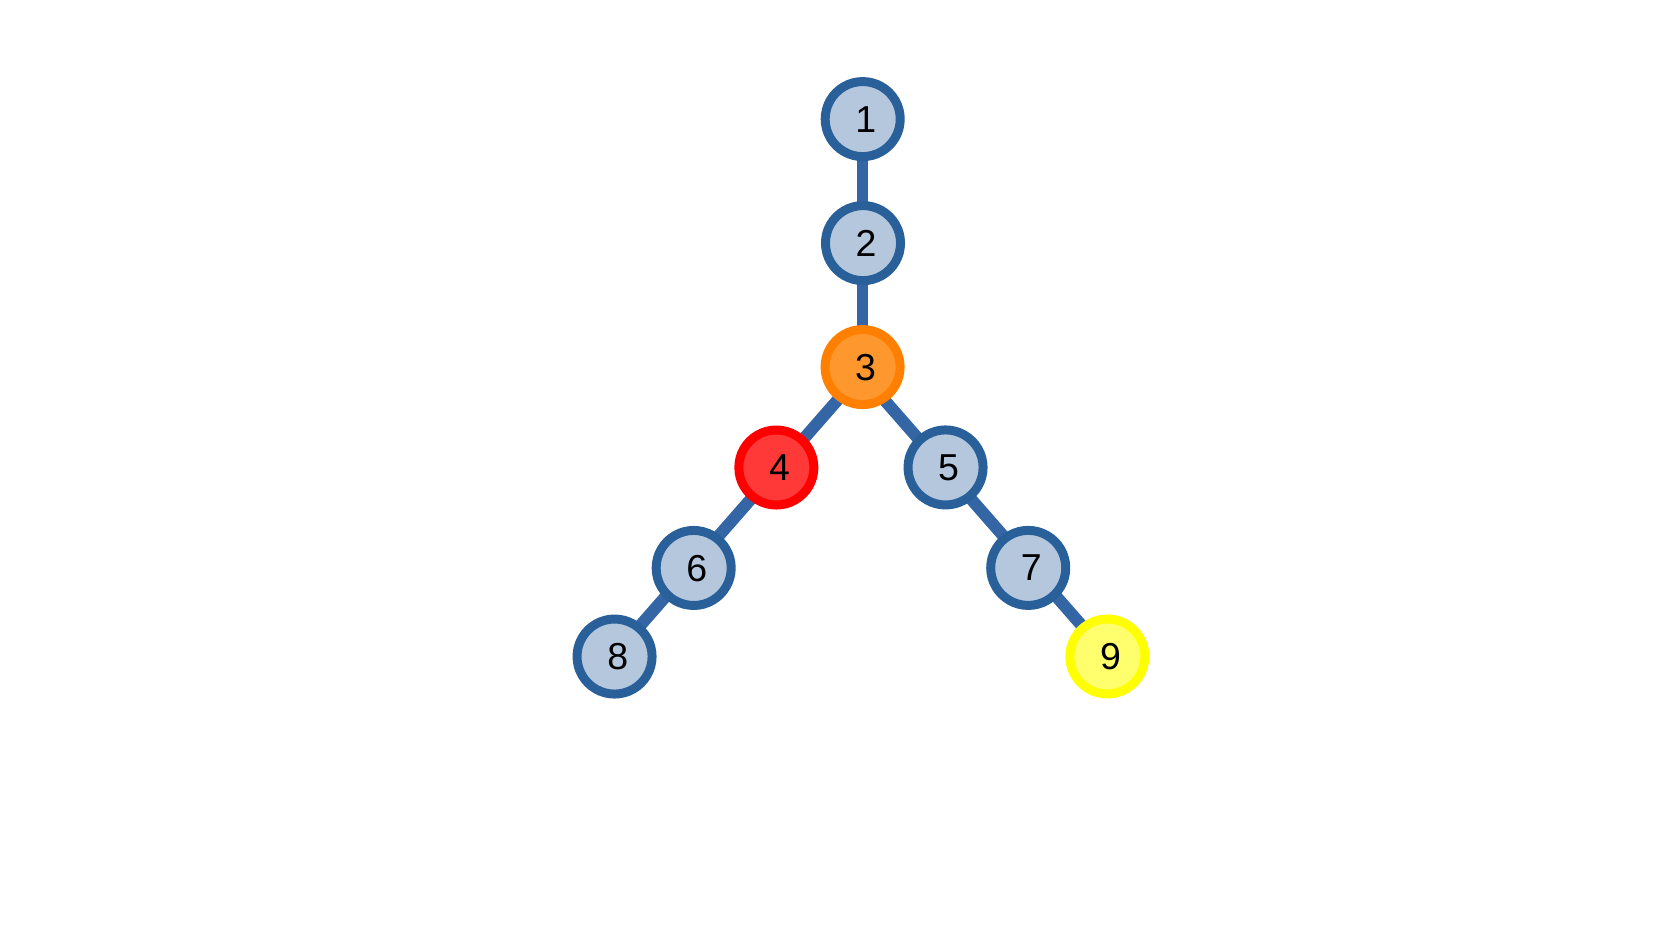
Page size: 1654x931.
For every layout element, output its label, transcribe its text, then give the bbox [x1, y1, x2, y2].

text_box 5 [908, 429, 984, 505]
text_box 2 [825, 205, 901, 281]
text_box 8 [577, 619, 653, 695]
text_box 9 [1069, 618, 1145, 695]
text_box 4 [738, 429, 814, 506]
text_box 7 [990, 530, 1066, 606]
text_box 6 [656, 530, 732, 606]
text_box 1 [825, 81, 901, 157]
text_box 3 [825, 329, 901, 405]
